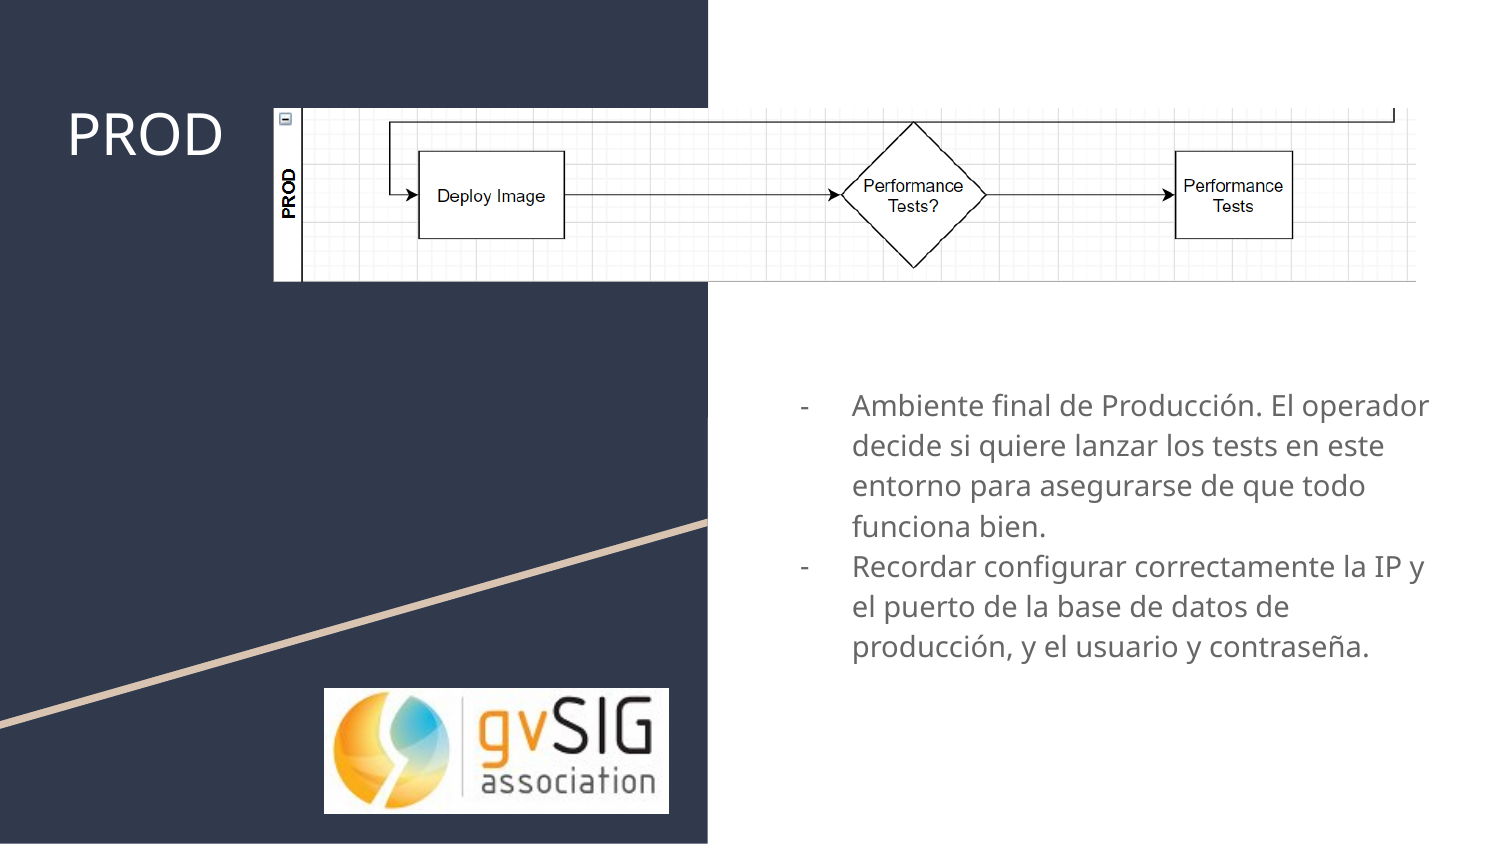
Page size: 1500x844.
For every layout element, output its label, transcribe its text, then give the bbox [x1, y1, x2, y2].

list Ambiente final de Producción. El operador decide si quiere lanzar los tests en este entorno para asegurarse de que todo funciona bien. Recordar configurar correctamente la IP y el puerto de la base de datos de producción, y el usuario y contraseña. [761, 367, 1446, 755]
title PROD [51, 82, 660, 494]
picture [273, 108, 1416, 282]
picture [324, 688, 669, 814]
